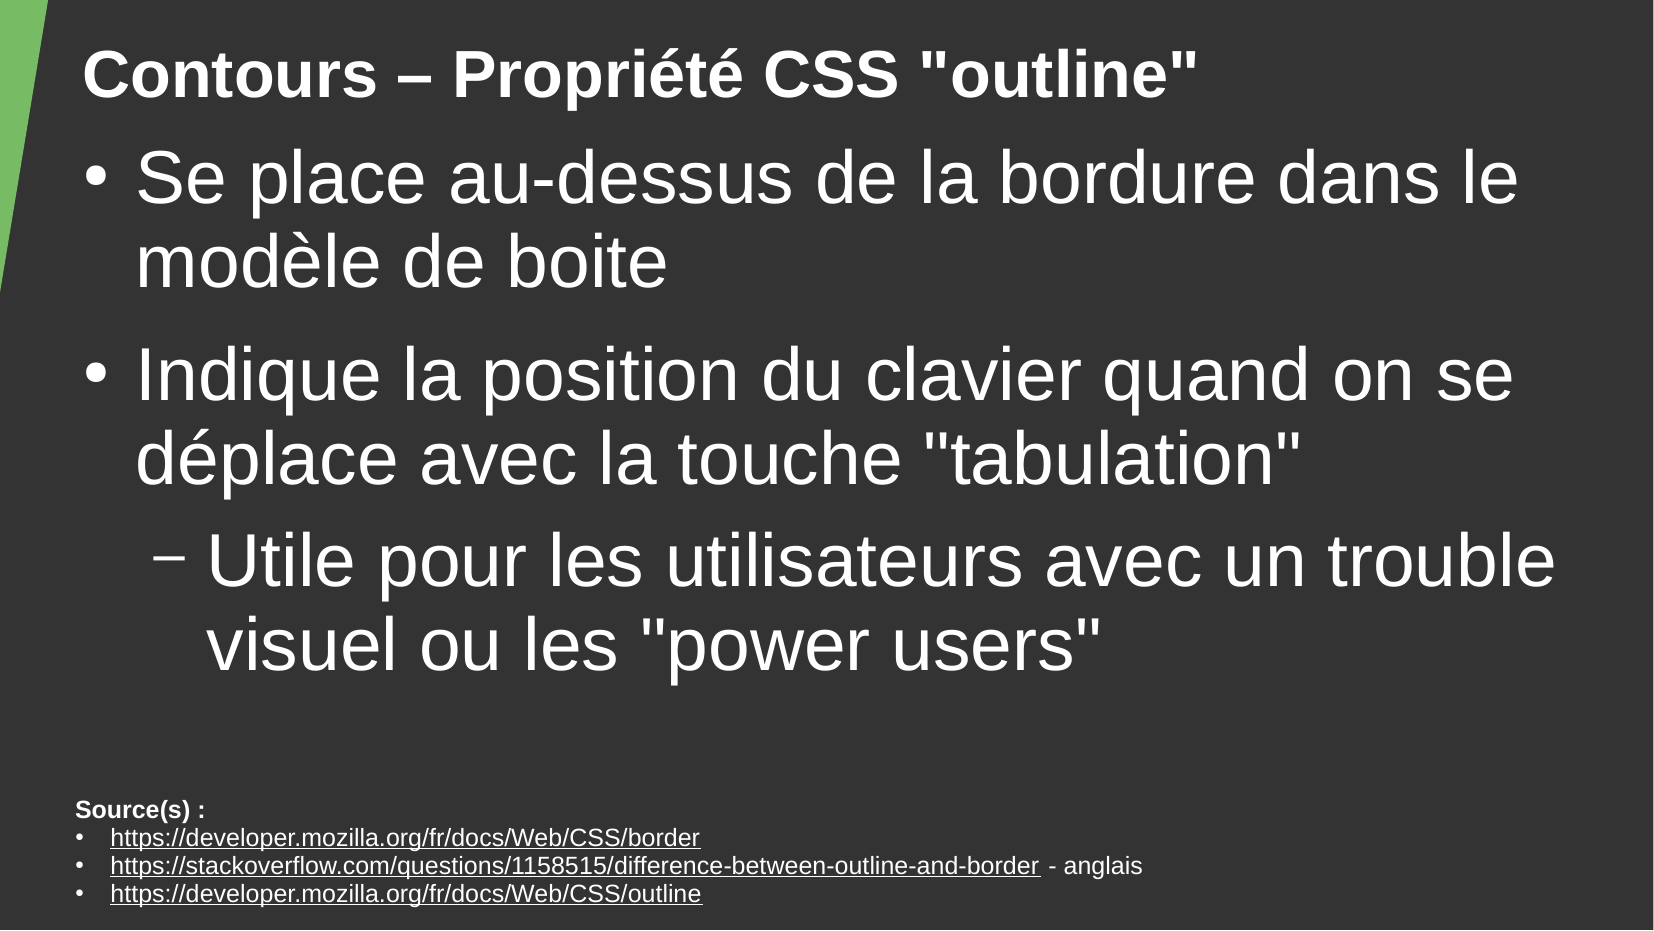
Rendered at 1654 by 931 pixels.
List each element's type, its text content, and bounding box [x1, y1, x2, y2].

text_box Source(s) : https://developer.mozilla.org/fr/docs/Web/CSS/border https://stackoverflow.com/questions/1158515/difference-between-outline-and-border - anglais https://developer.mozilla.org/fr/docs/Web/CSS/outline [60, 788, 1546, 931]
list Se place au-dessus de la bordure dans le modèle de boite Indique la position du clavier quand on se déplace avec la touche "tabulation" Utile pour les utilisateurs avec un trouble visuel ou les "power users" [64, 135, 1604, 736]
text_box [0, 0, 49, 293]
title Contours – Propriété CSS "outline" [82, 37, 1394, 112]
